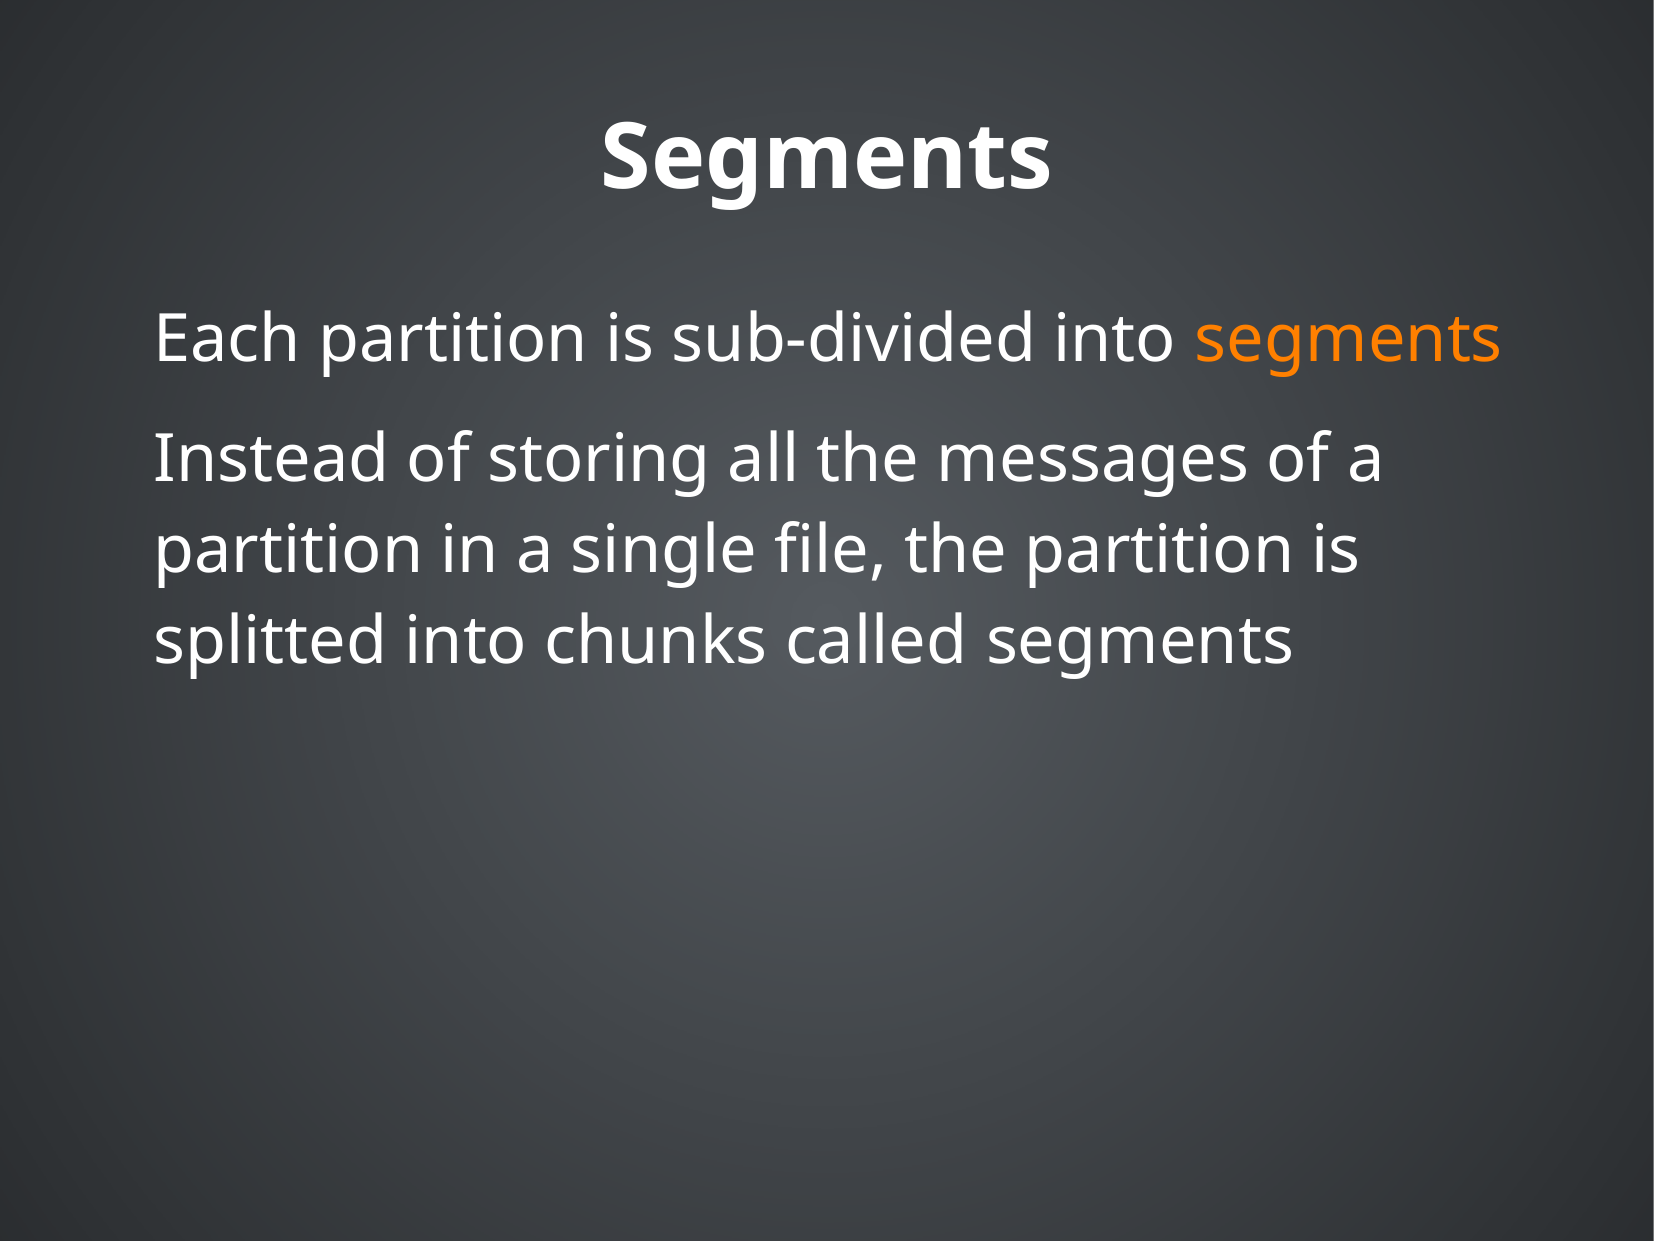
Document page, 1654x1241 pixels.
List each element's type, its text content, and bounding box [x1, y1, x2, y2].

title Segments [82, 49, 1571, 257]
list Each partition is sub-divided into segments Instead of storing all the messages of a partition in a single file, the partition is splitted into chunks called segments [82, 290, 1571, 1109]
picture [0, 0, 1654, 1241]
